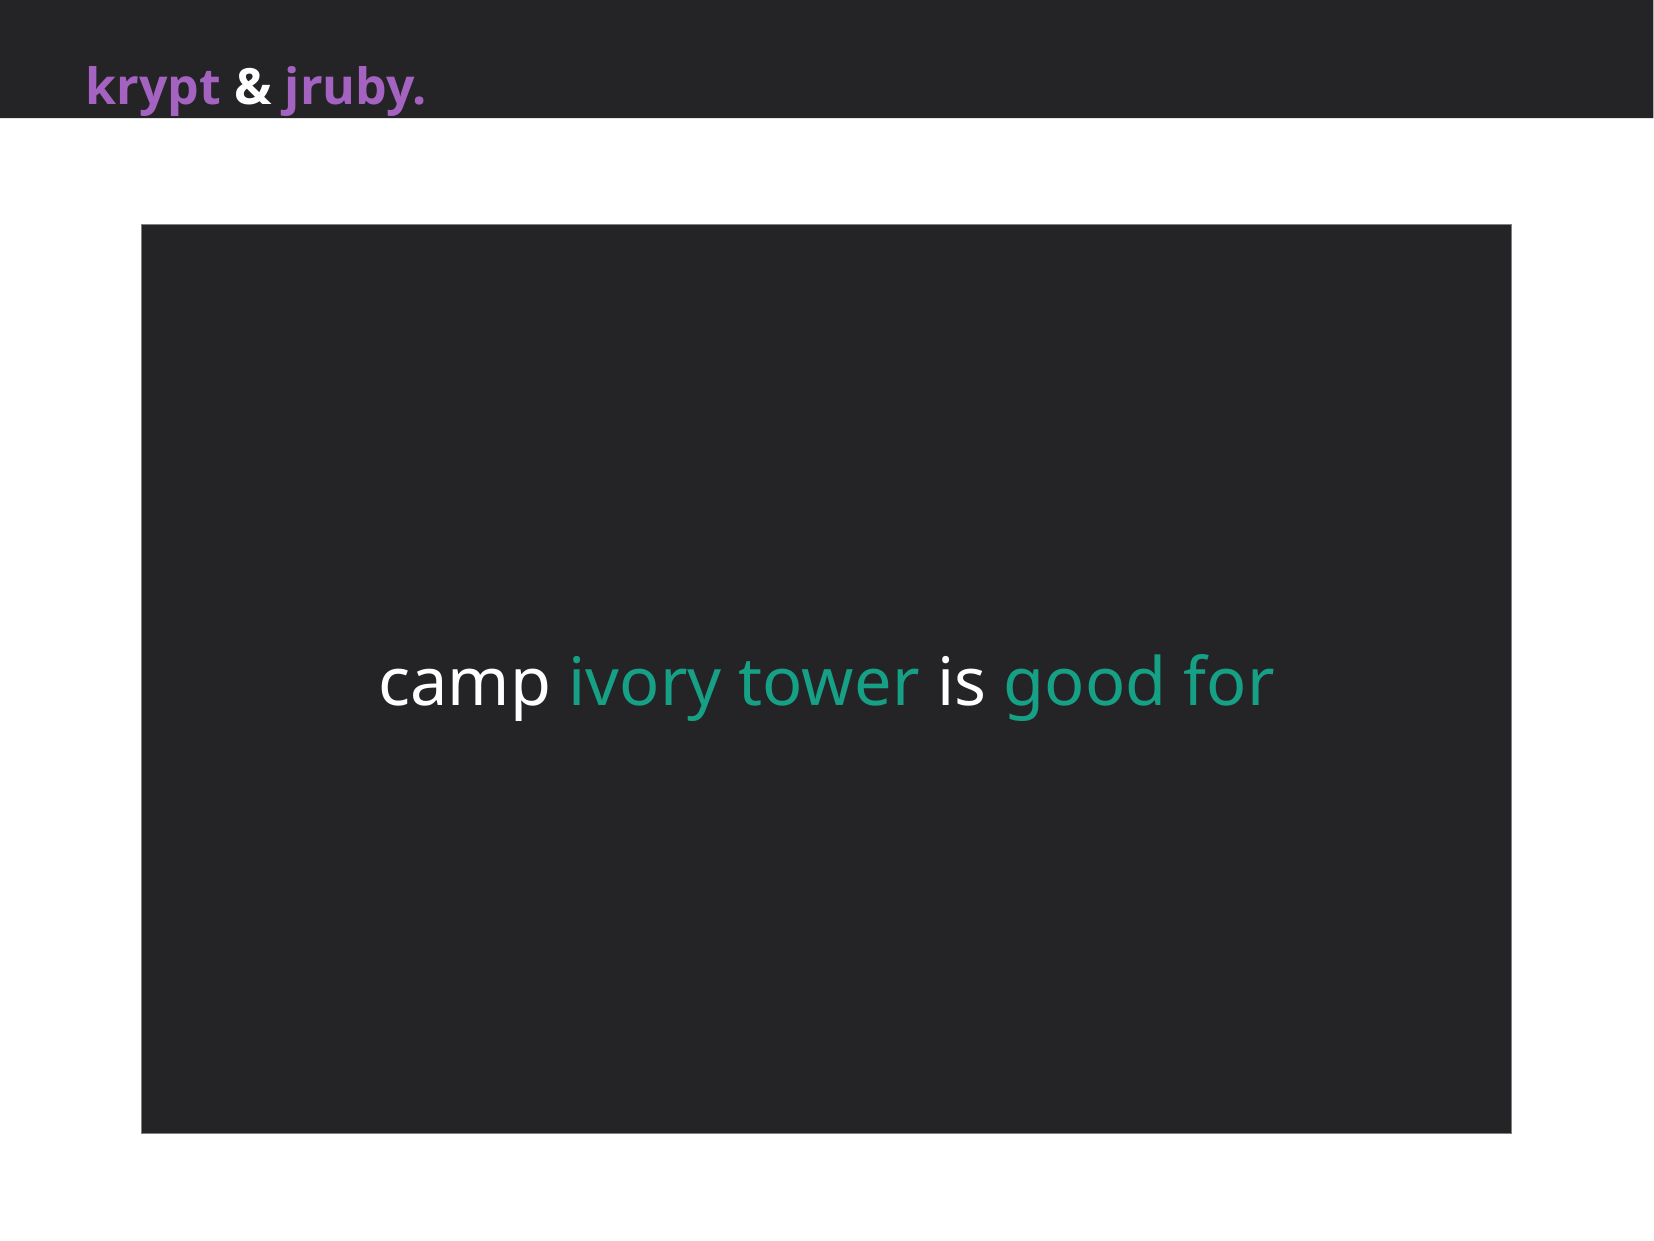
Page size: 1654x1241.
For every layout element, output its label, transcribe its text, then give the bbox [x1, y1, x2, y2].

text_box krypt & jruby. [70, 43, 1359, 119]
text_box camp ivory tower is good for [141, 224, 1512, 1134]
text_box [165, 531, 1441, 1087]
text_box [0, 0, 1654, 119]
